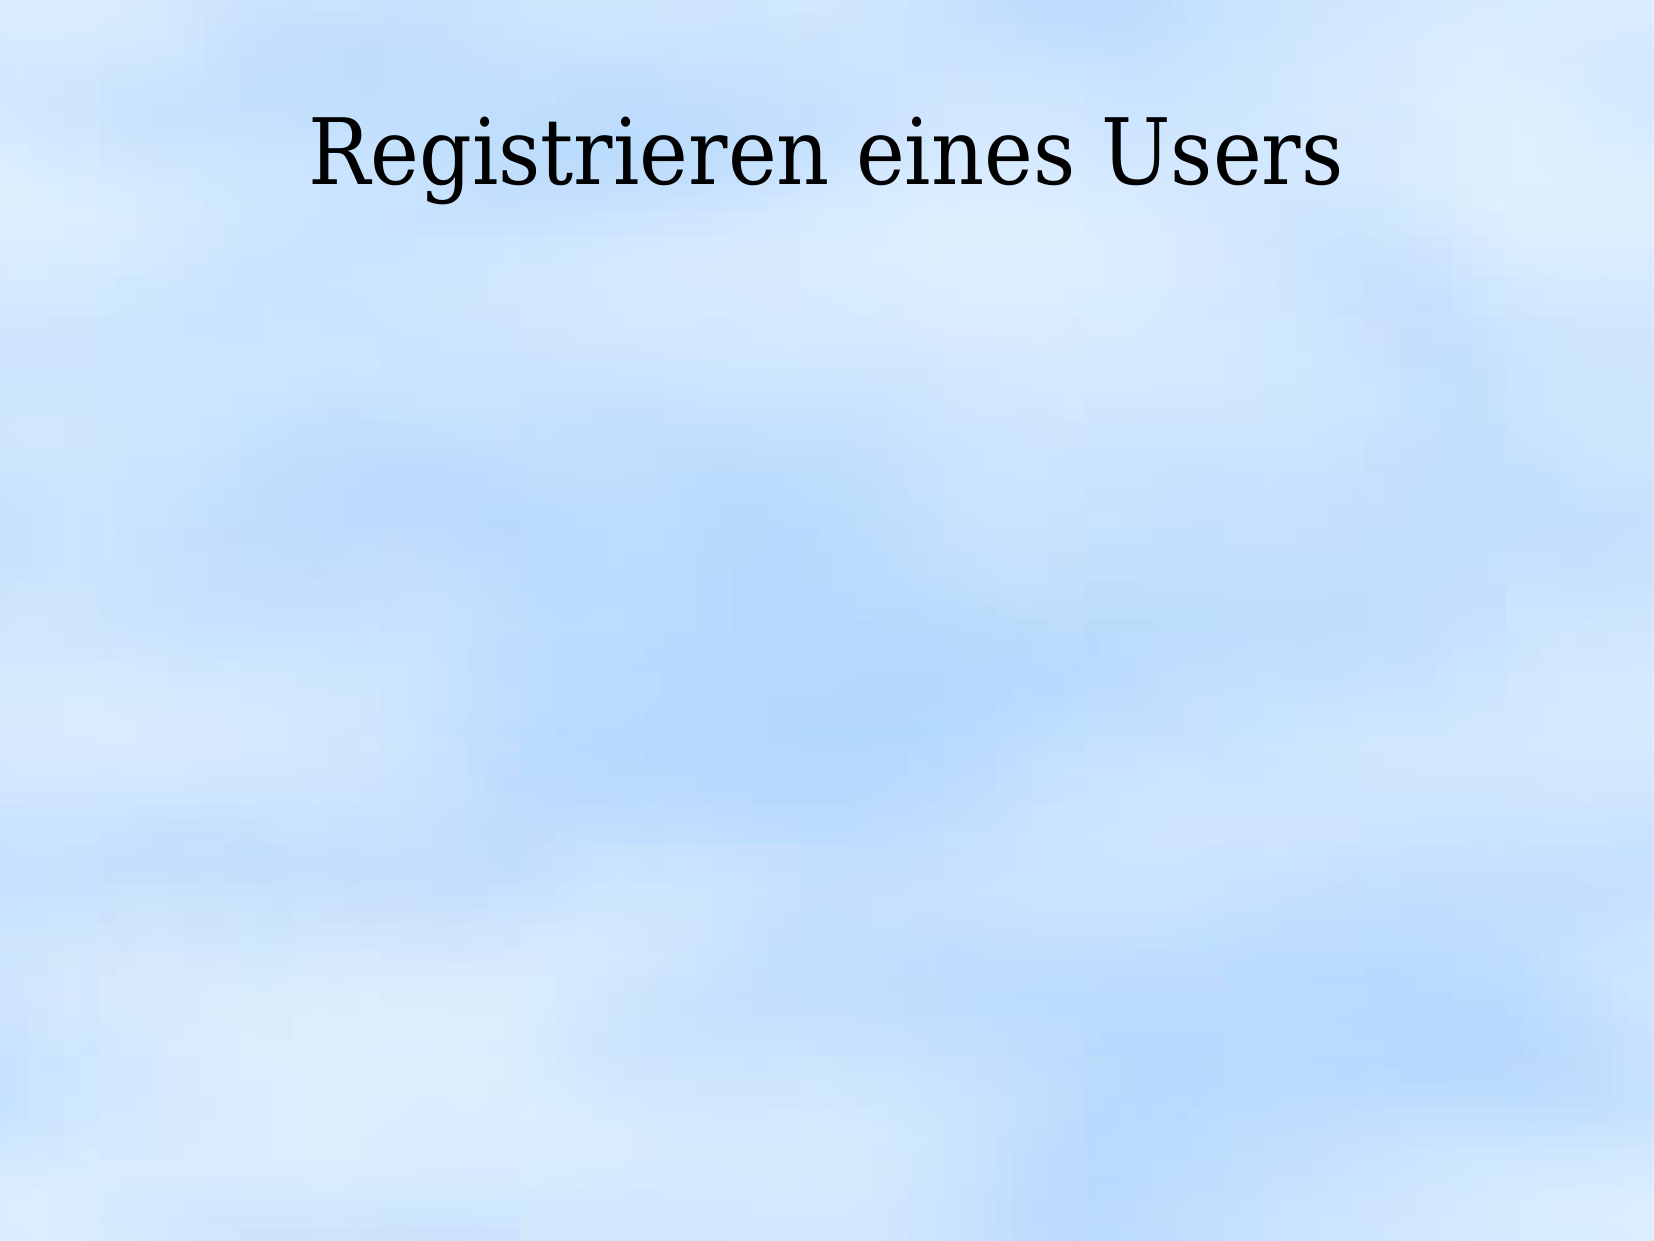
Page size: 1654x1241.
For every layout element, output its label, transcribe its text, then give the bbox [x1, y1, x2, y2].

picture [0, 0, 1654, 1241]
title Registrieren eines Users [82, 49, 1571, 257]
